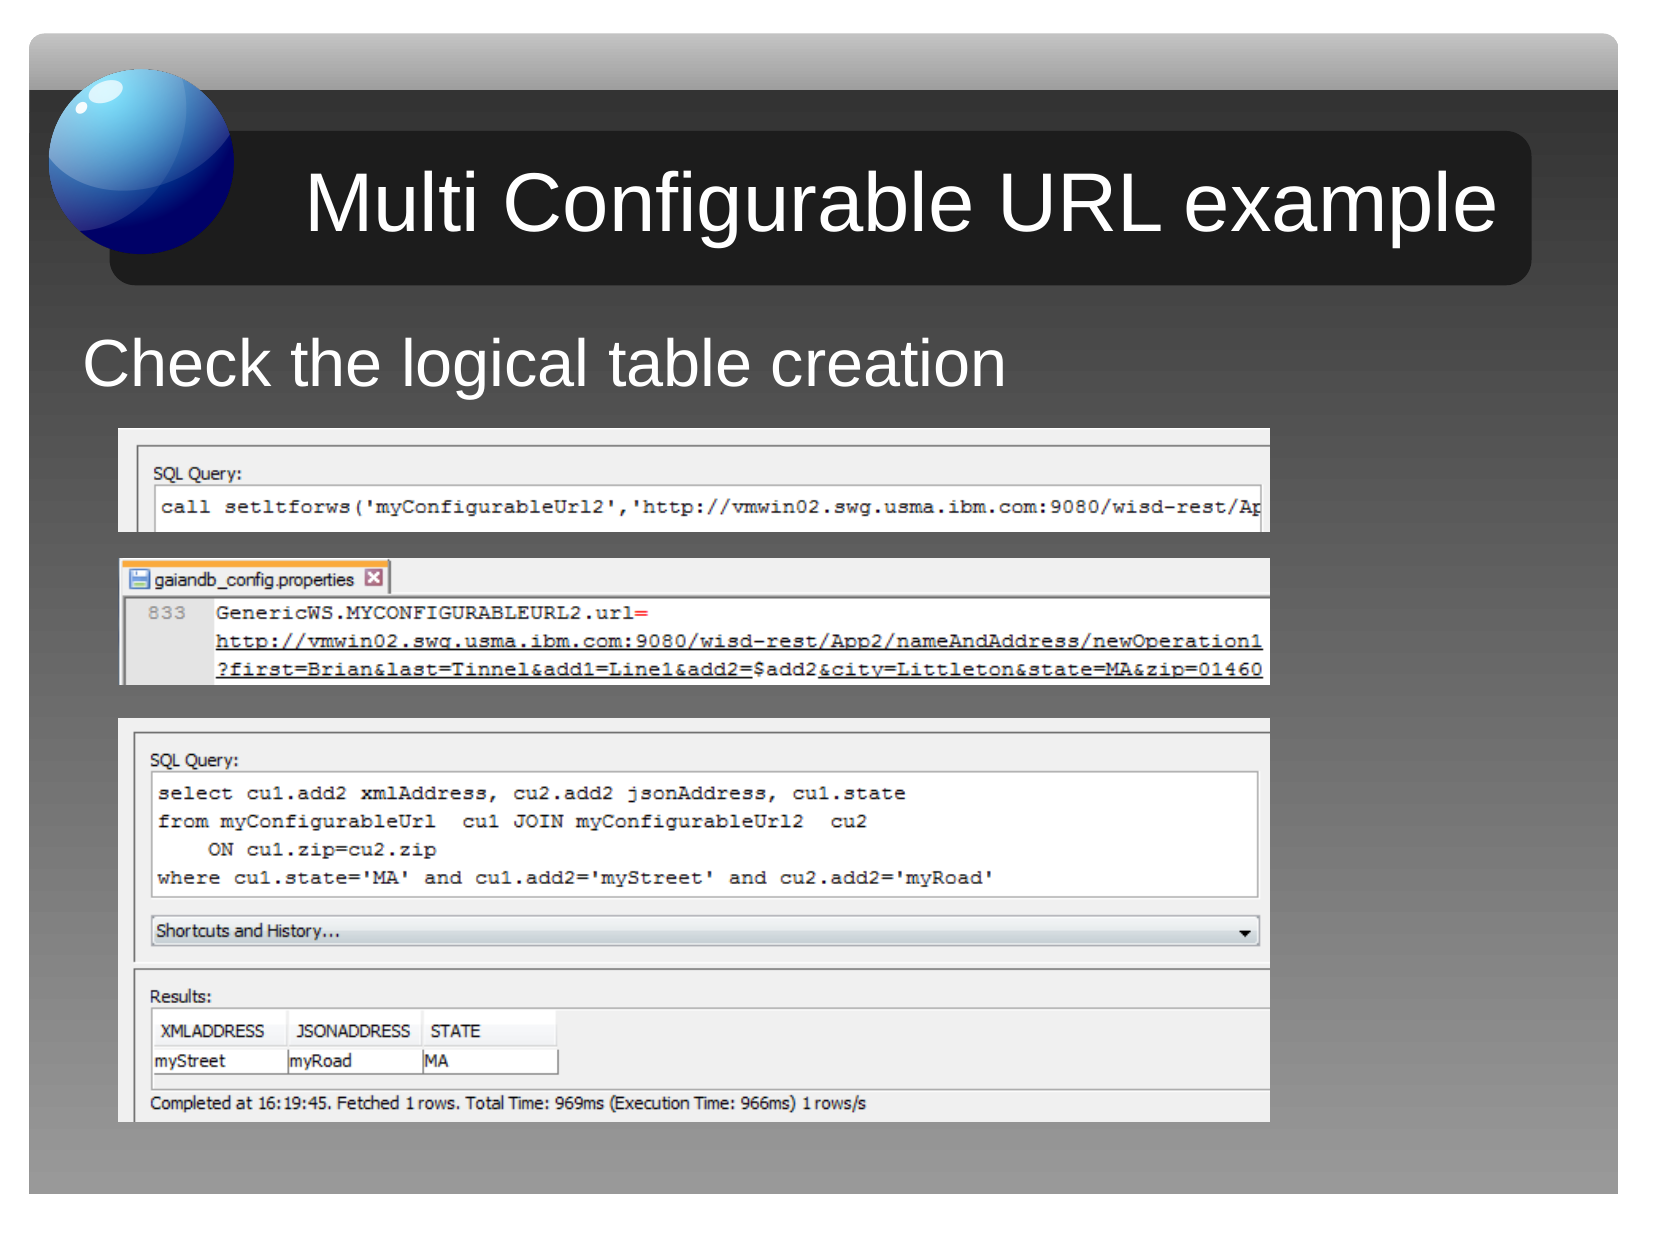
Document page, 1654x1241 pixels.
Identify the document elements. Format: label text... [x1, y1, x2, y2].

picture [118, 718, 1270, 1123]
list Check the logical table creation [82, 325, 1571, 1130]
picture [29, 57, 253, 266]
picture [118, 558, 1270, 686]
picture [118, 428, 1270, 532]
title Multi Configurable URL example [82, 137, 1571, 267]
